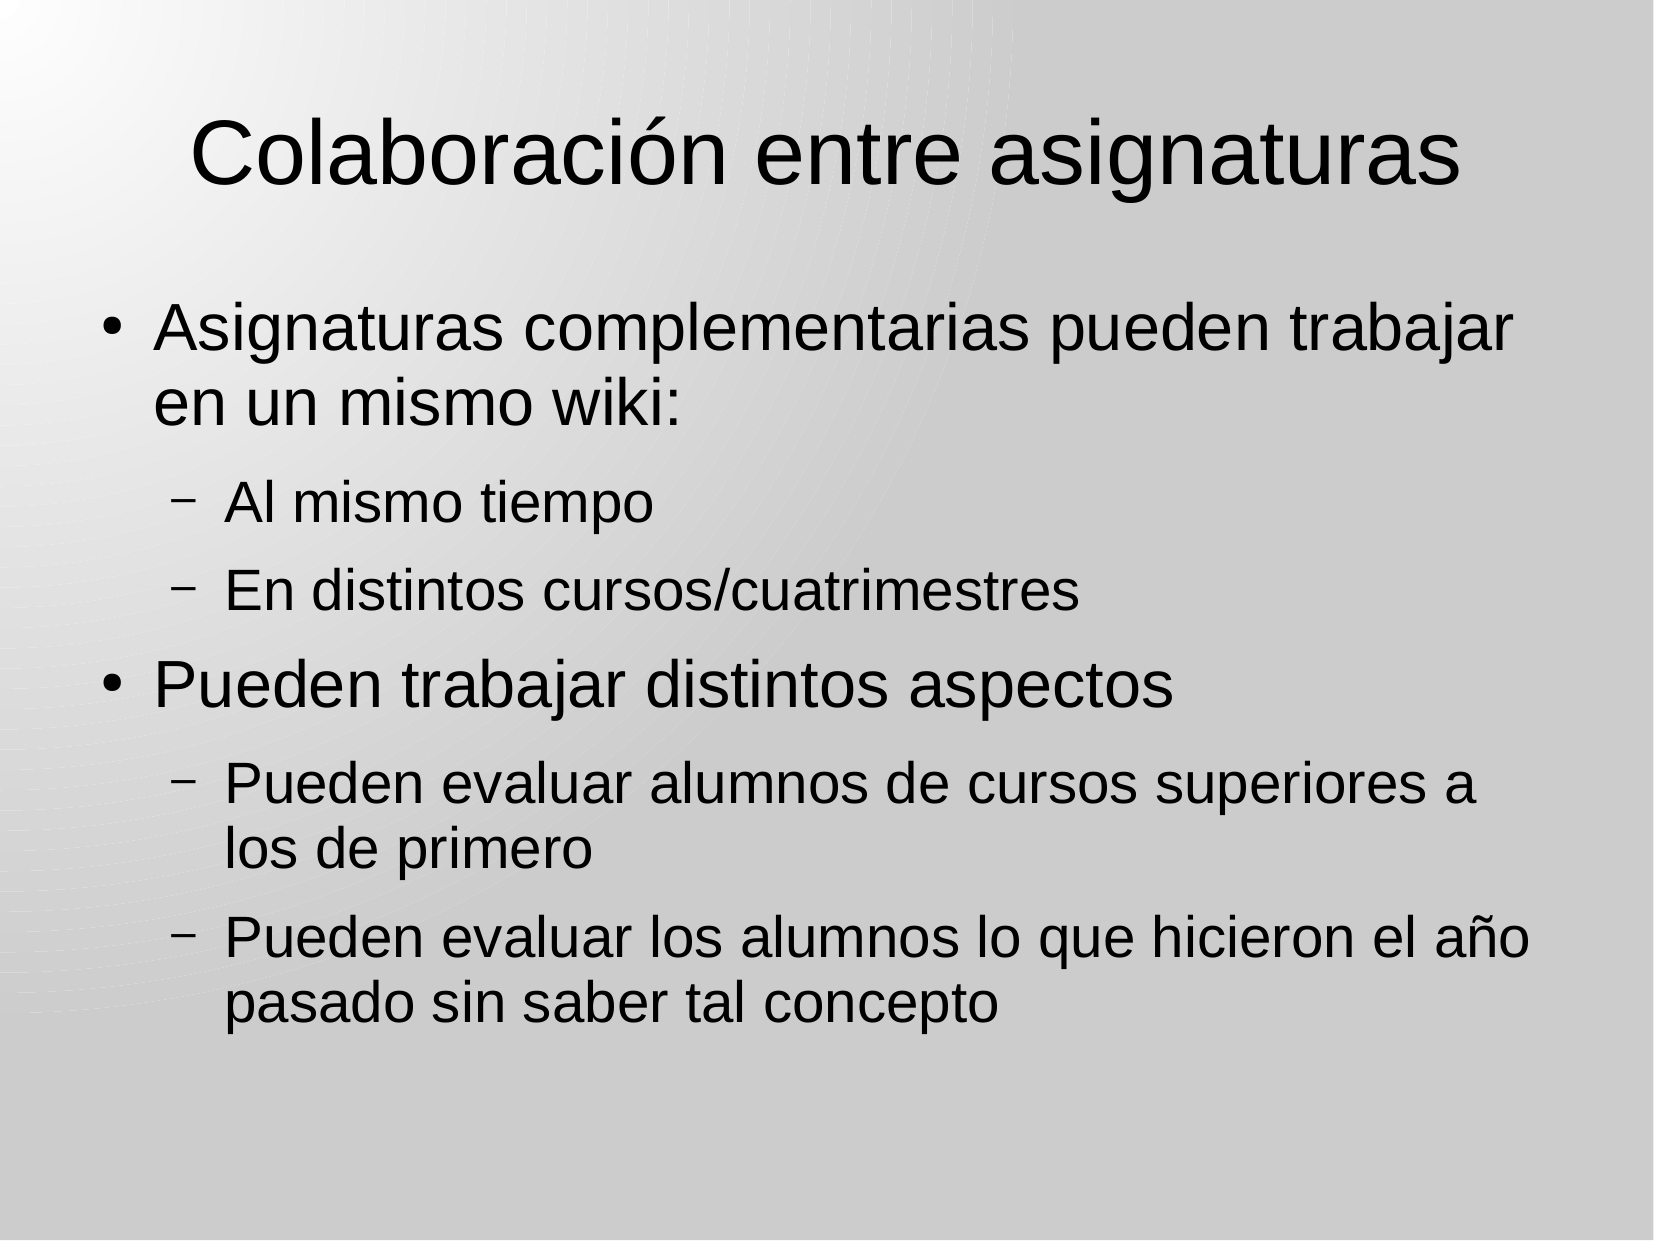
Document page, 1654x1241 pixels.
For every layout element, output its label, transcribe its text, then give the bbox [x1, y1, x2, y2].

list Asignaturas complementarias pueden trabajar en un mismo wiki: Al mismo tiempo En distintos cursos/cuatrimestres Pueden trabajar distintos aspectos Pueden evaluar alumnos de cursos superiores a los de primero Pueden evaluar los alumnos lo que hicieron el año pasado sin saber tal concepto [82, 290, 1538, 1109]
title Colaboración entre asignaturas [82, 49, 1571, 257]
